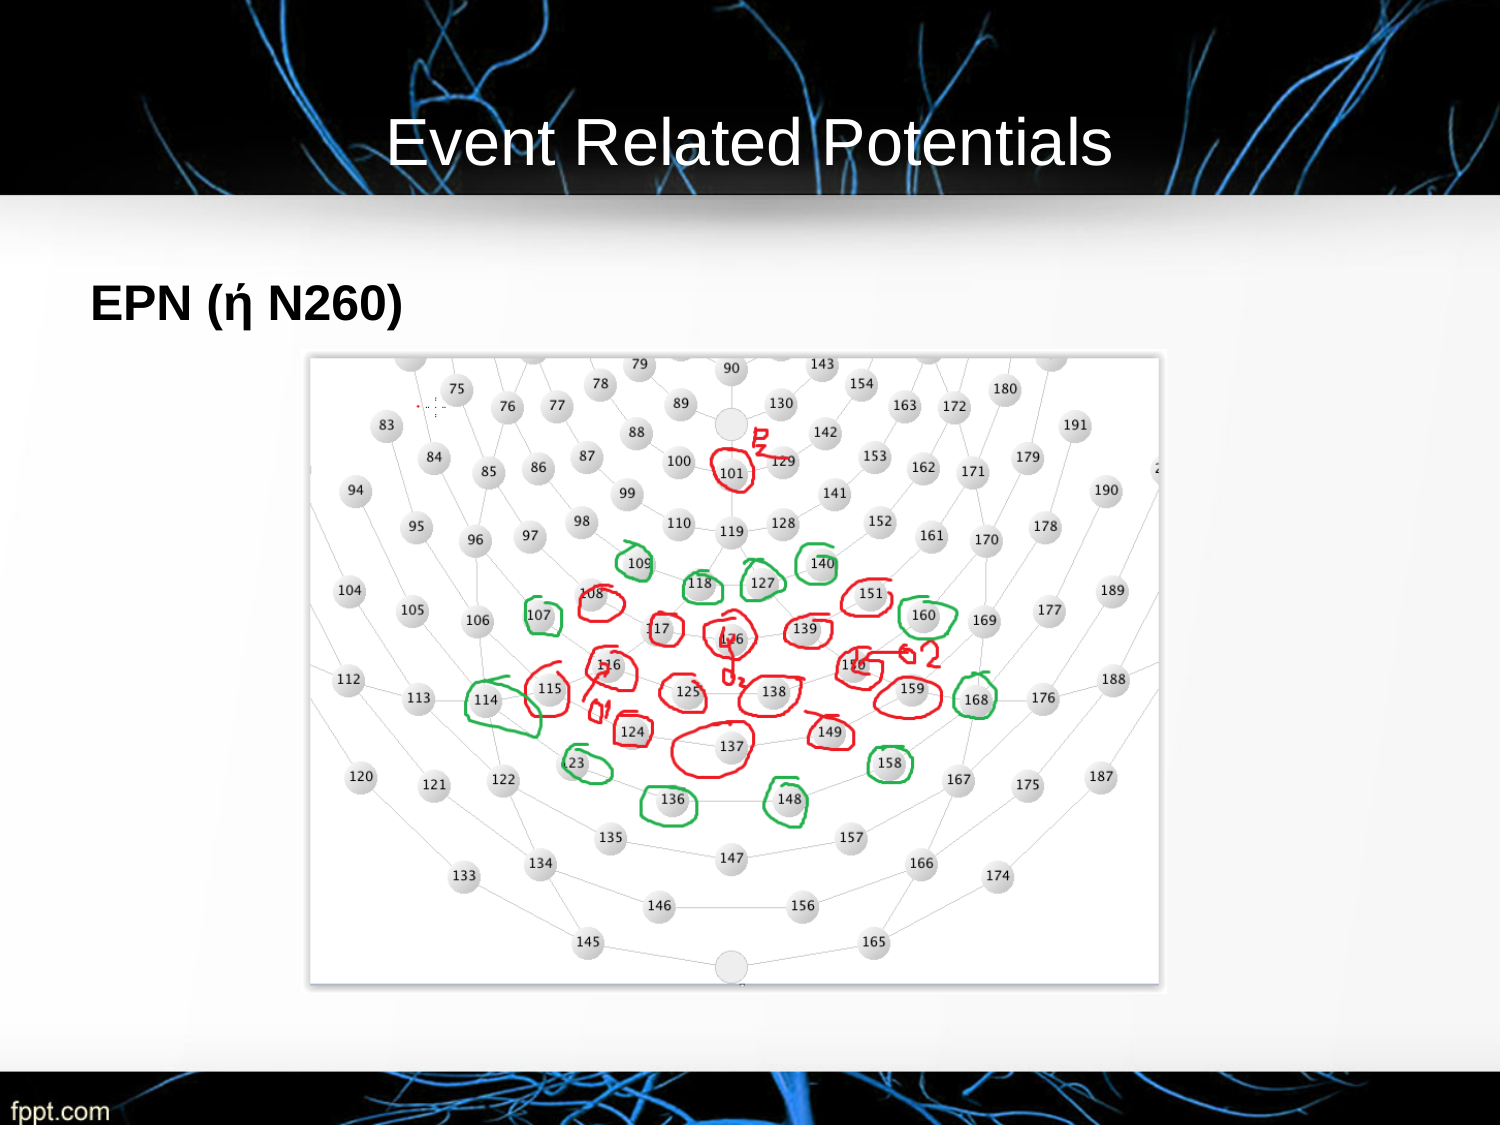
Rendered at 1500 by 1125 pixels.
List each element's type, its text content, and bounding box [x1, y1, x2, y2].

list EPN (ή N260) [75, 262, 1425, 1005]
title Event Related Potentials [75, 45, 1425, 233]
picture [0, 0, 1500, 1125]
